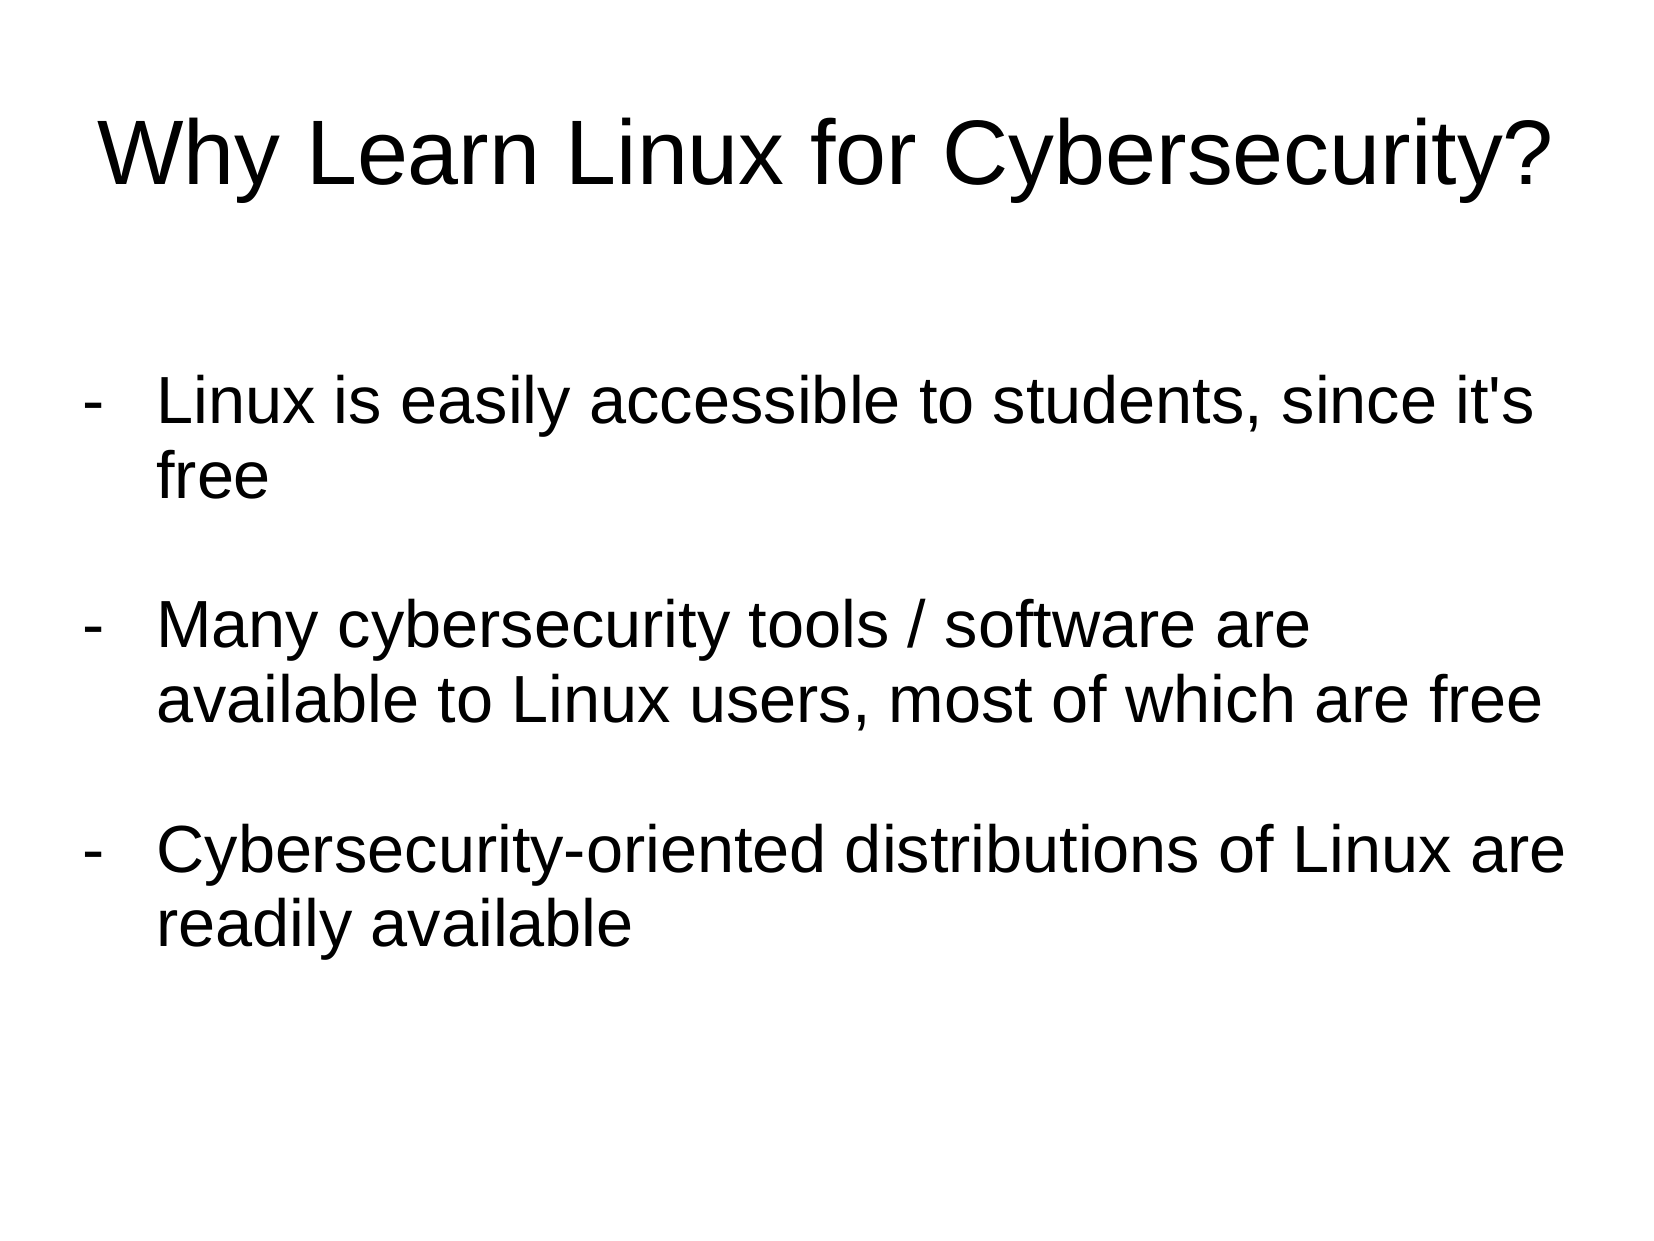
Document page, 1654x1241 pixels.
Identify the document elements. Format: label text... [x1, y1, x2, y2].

title Why Learn Linux for Cybersecurity? [82, 49, 1571, 257]
subtitle - Linux is easily accessible to students, since it's free - Many cybersecurity tools / software are available to Linux users, most of which are free - Cybersecurity-oriented distributions of Linux are readily available [82, 290, 1571, 1109]
